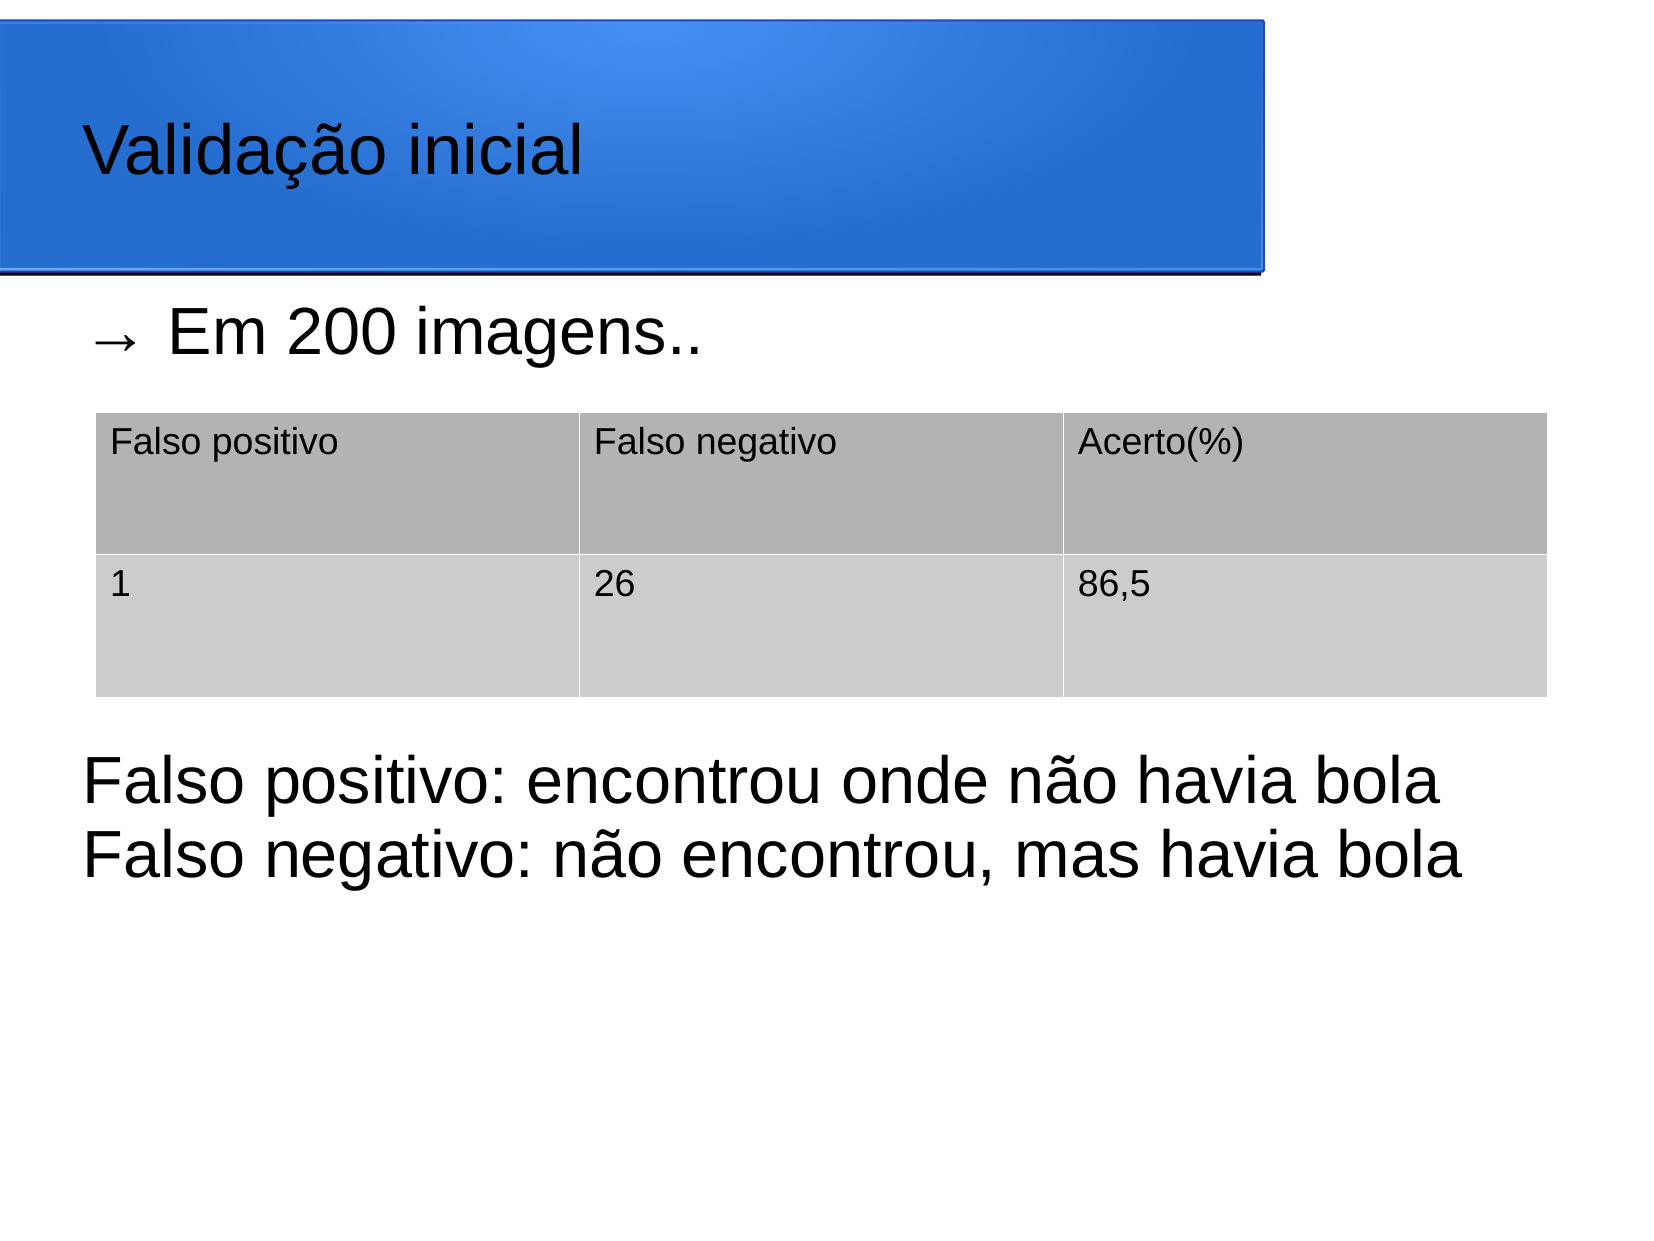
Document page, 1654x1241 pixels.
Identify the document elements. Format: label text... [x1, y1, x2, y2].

subtitle → Em 200 imagens.. Falso positivo: encontrou onde não havia bola Falso negativo: não encontrou, mas havia bola [82, 0, 1571, 1241]
table_cell 86,5 [1064, 555, 1547, 697]
table_cell 26 [580, 555, 1063, 697]
table_header Falso negativo [580, 413, 1063, 554]
table_header Falso positivo [96, 413, 579, 554]
table_header Acerto(%) [1064, 413, 1547, 554]
table_cell 1 [96, 555, 579, 697]
